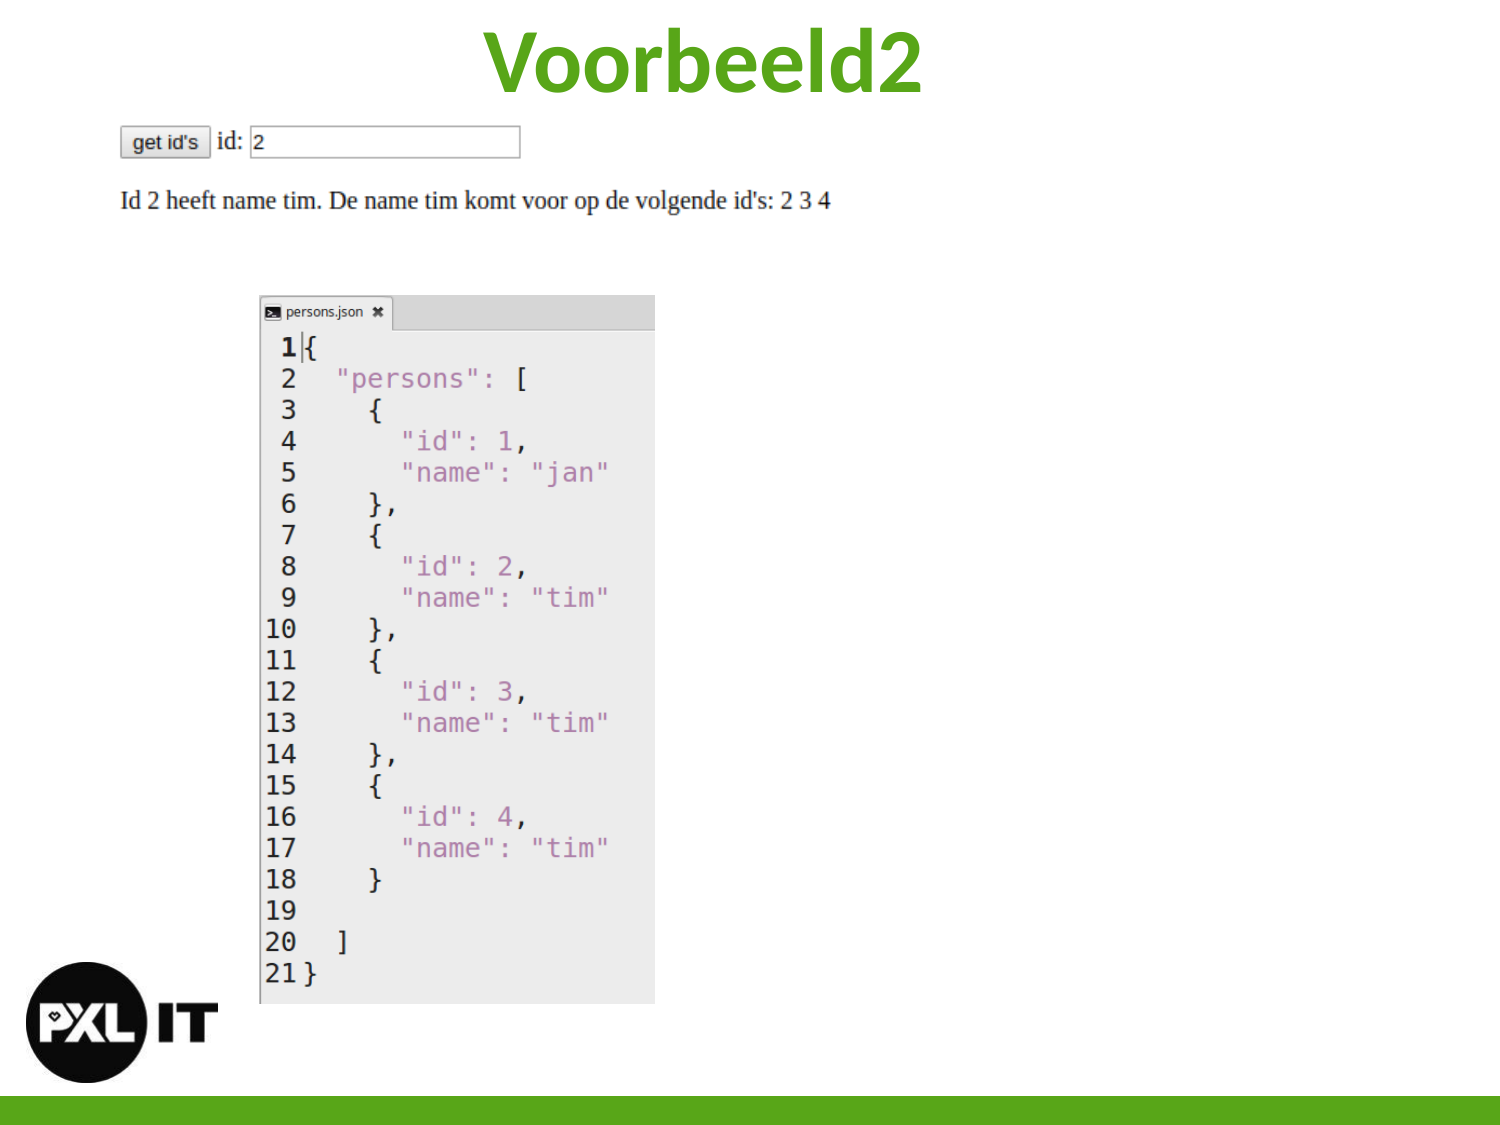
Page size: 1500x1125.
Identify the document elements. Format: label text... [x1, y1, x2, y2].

picture [259, 295, 655, 1004]
text_box Voorbeeld2 [0, 0, 1447, 119]
picture [108, 118, 934, 250]
picture [26, 962, 218, 1083]
